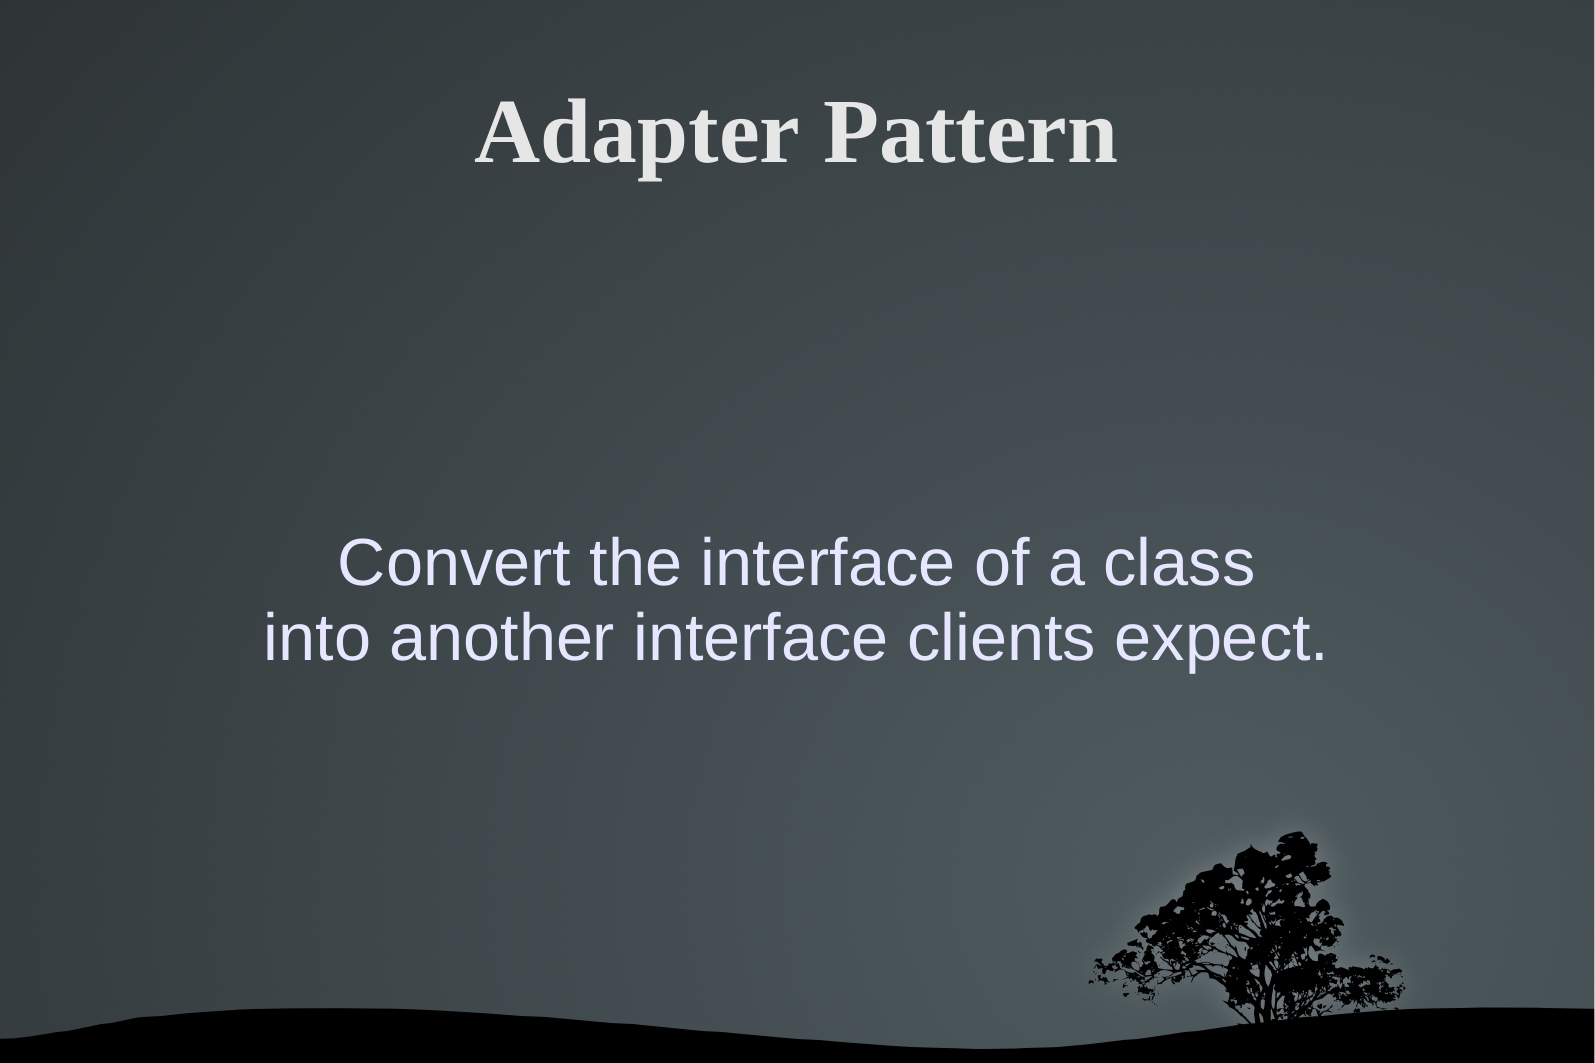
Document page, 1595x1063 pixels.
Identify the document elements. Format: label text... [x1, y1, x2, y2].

title Adapter Pattern [79, 49, 1515, 213]
picture [0, 0, 1595, 1063]
subtitle Convert the interface of a class into another interface clients expect. [79, 256, 1515, 943]
